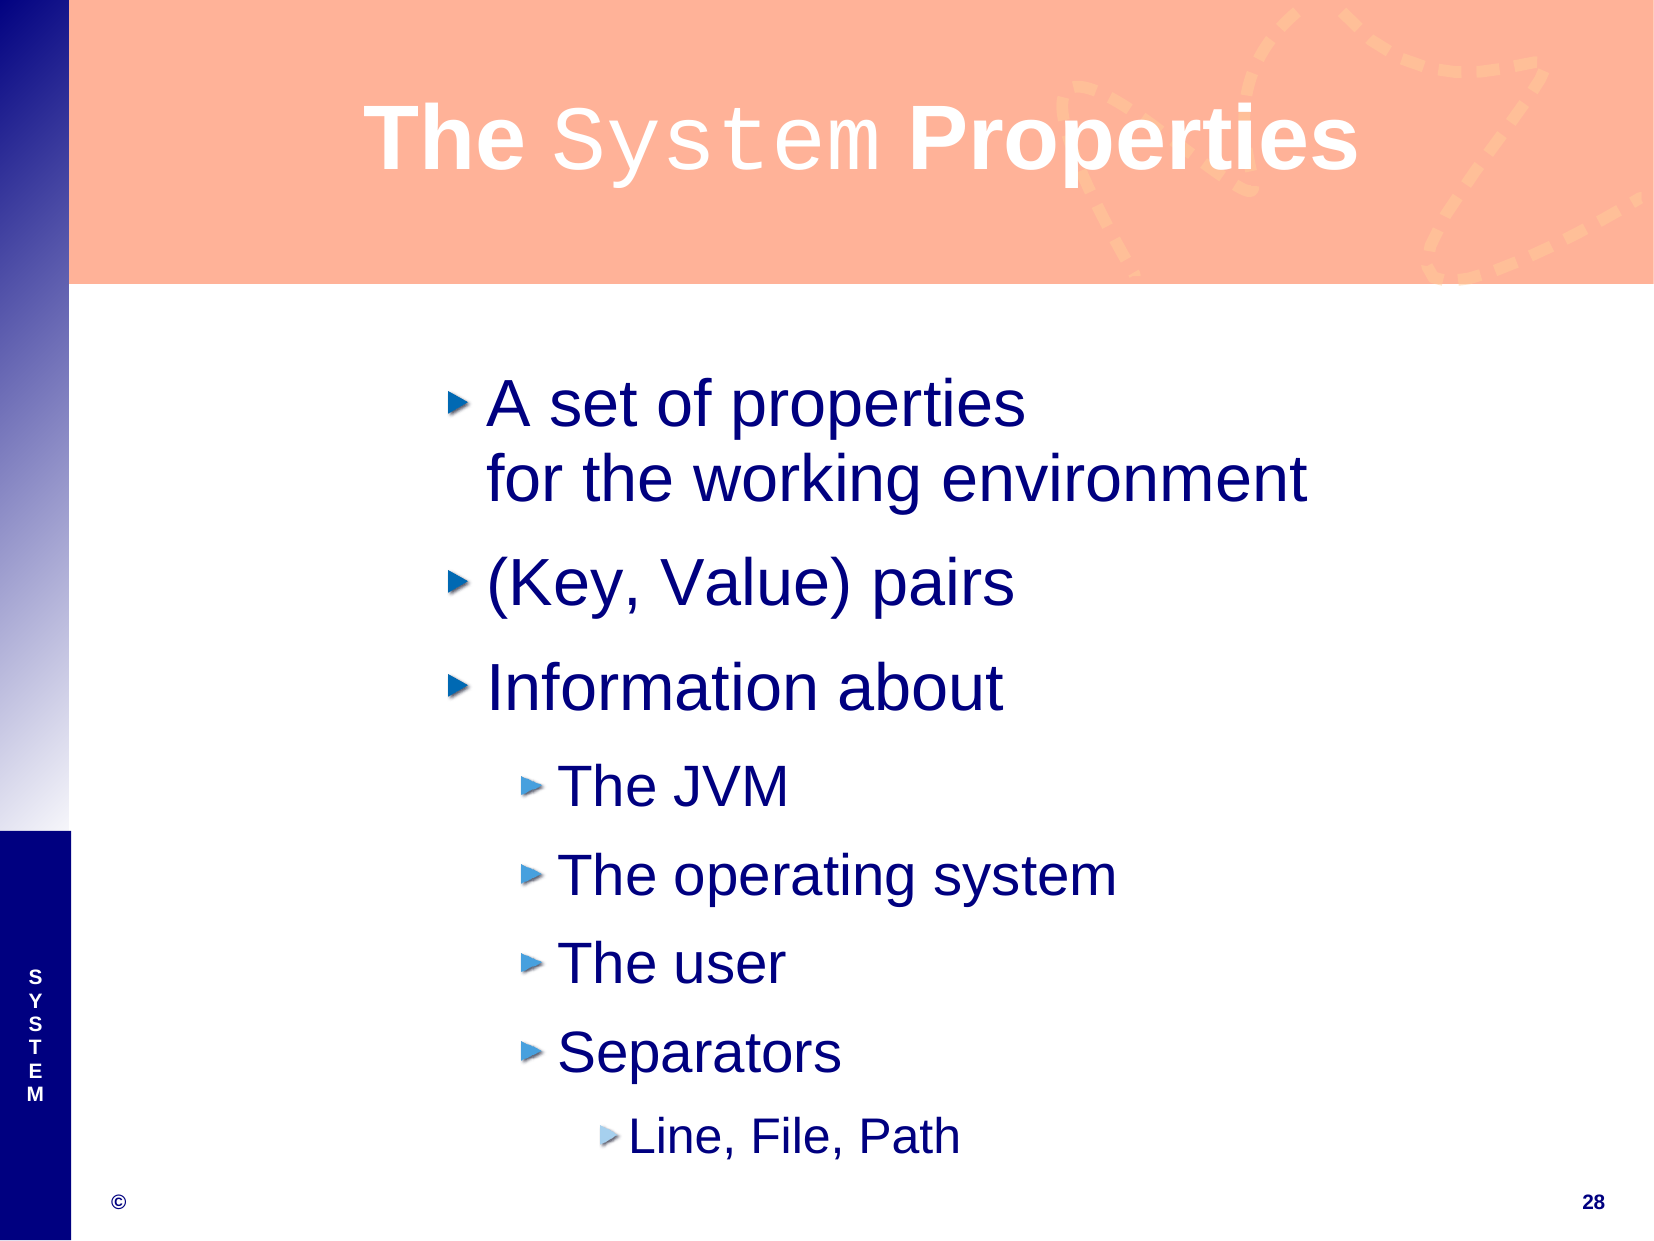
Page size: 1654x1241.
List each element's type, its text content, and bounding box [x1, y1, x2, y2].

title The System Properties [70, 37, 1654, 246]
text_box S Y S T E M [0, 830, 71, 1241]
list A set of properties for the working environment (Key, Value) pairs Information about The JVM The operating system The user Separators Line, File, Path [415, 366, 1309, 1164]
